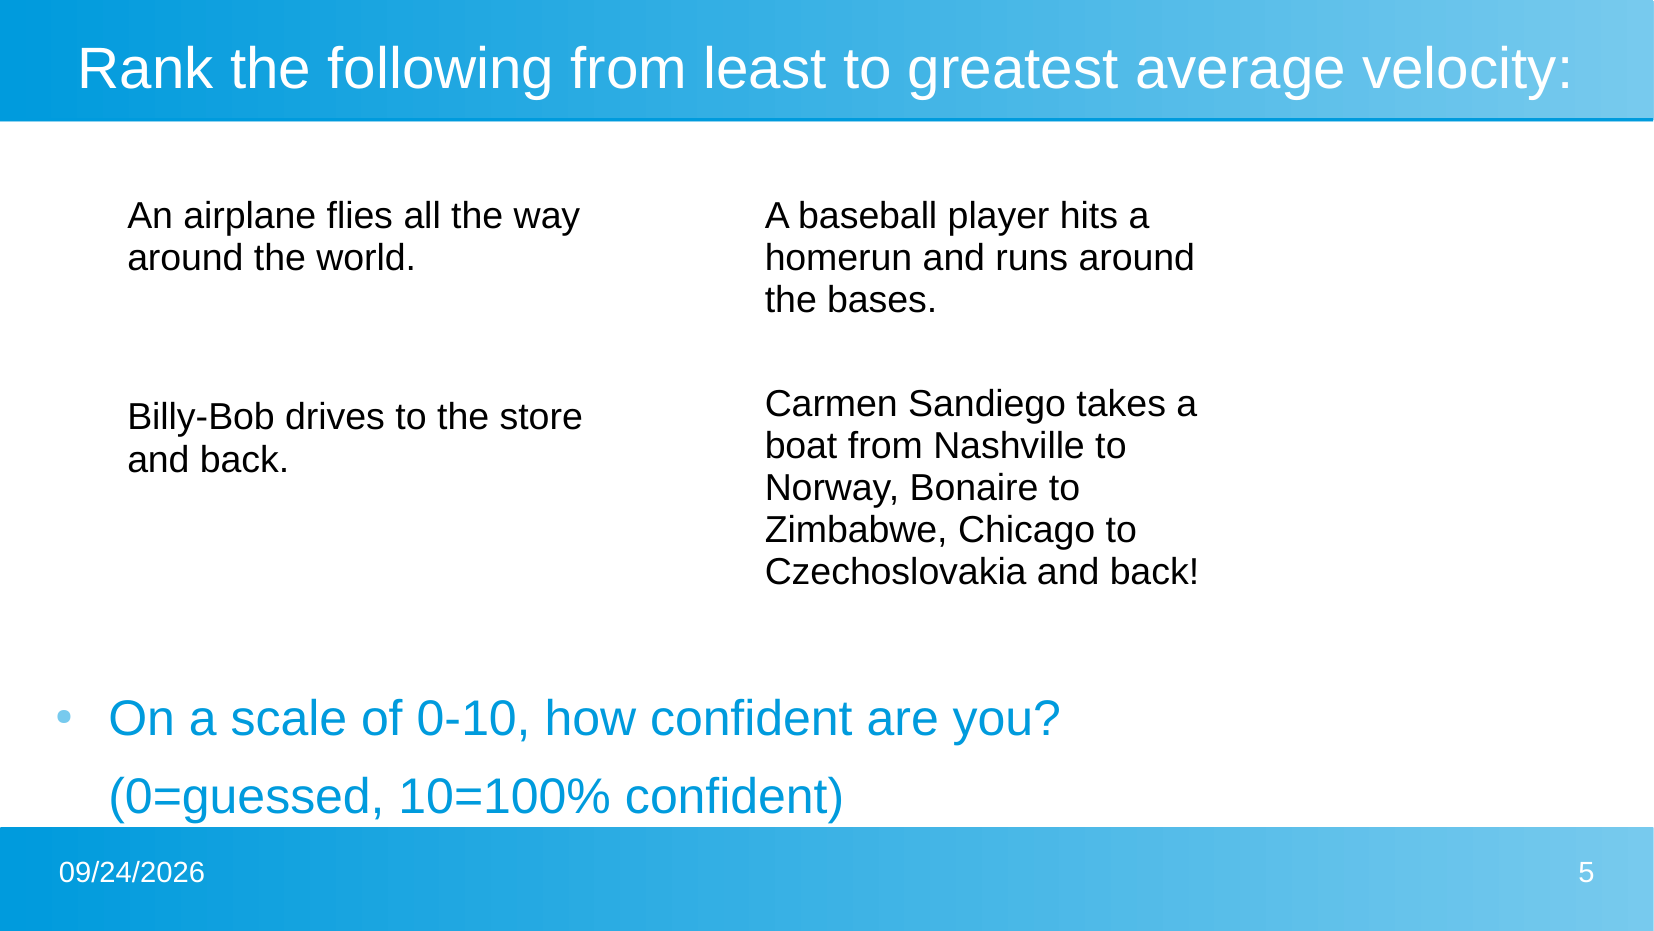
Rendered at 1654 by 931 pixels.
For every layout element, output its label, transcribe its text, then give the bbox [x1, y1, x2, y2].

text_box A baseball player hits a homerun and runs around the bases. [750, 187, 1238, 329]
text_box Billy-Bob drives to the store and back. [112, 388, 601, 488]
text_box Carmen Sandiego takes a boat from Nashville to Norway, Bonaire to Zimbabwe, Chicago to Czechoslovakia and back! [750, 375, 1238, 601]
title Rank the following from least to greatest average velocity: [0, 0, 1654, 146]
list On a scale of 0-10, how confident are you? (0=guessed, 10=100% confident) [37, 612, 1573, 931]
text_box An airplane flies all the way around the world. [112, 187, 601, 287]
